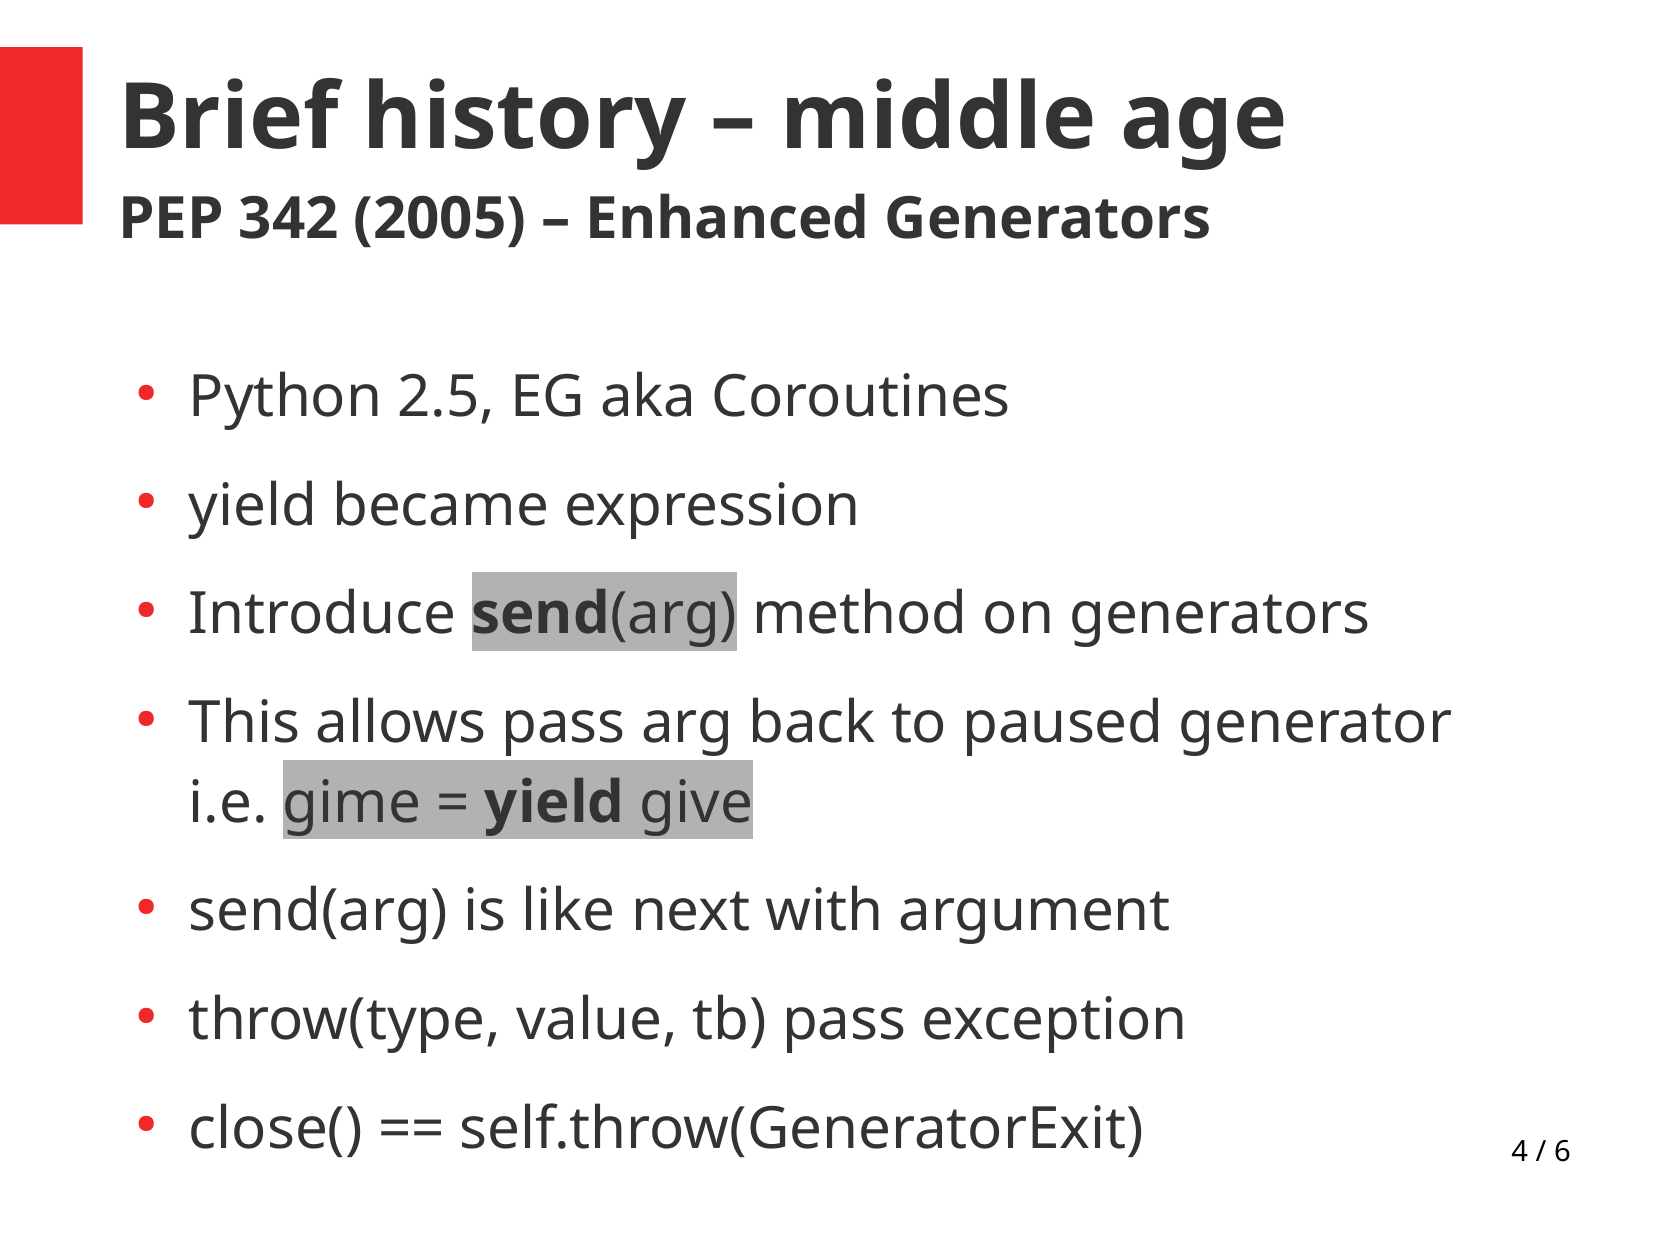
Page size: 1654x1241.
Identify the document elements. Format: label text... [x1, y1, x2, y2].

title Brief history – middle age PEP 342 (2005) – Enhanced Generators [118, 49, 1571, 257]
list Python 2.5, EG aka Coroutines yield became expression Introduce send(arg) method on generators This allows pass arg back to paused generator i.e. gime = yield give send(arg) is like next with argument throw(type, value, tb) pass exception close() == self.throw(GeneratorExit) [118, 354, 1536, 1074]
